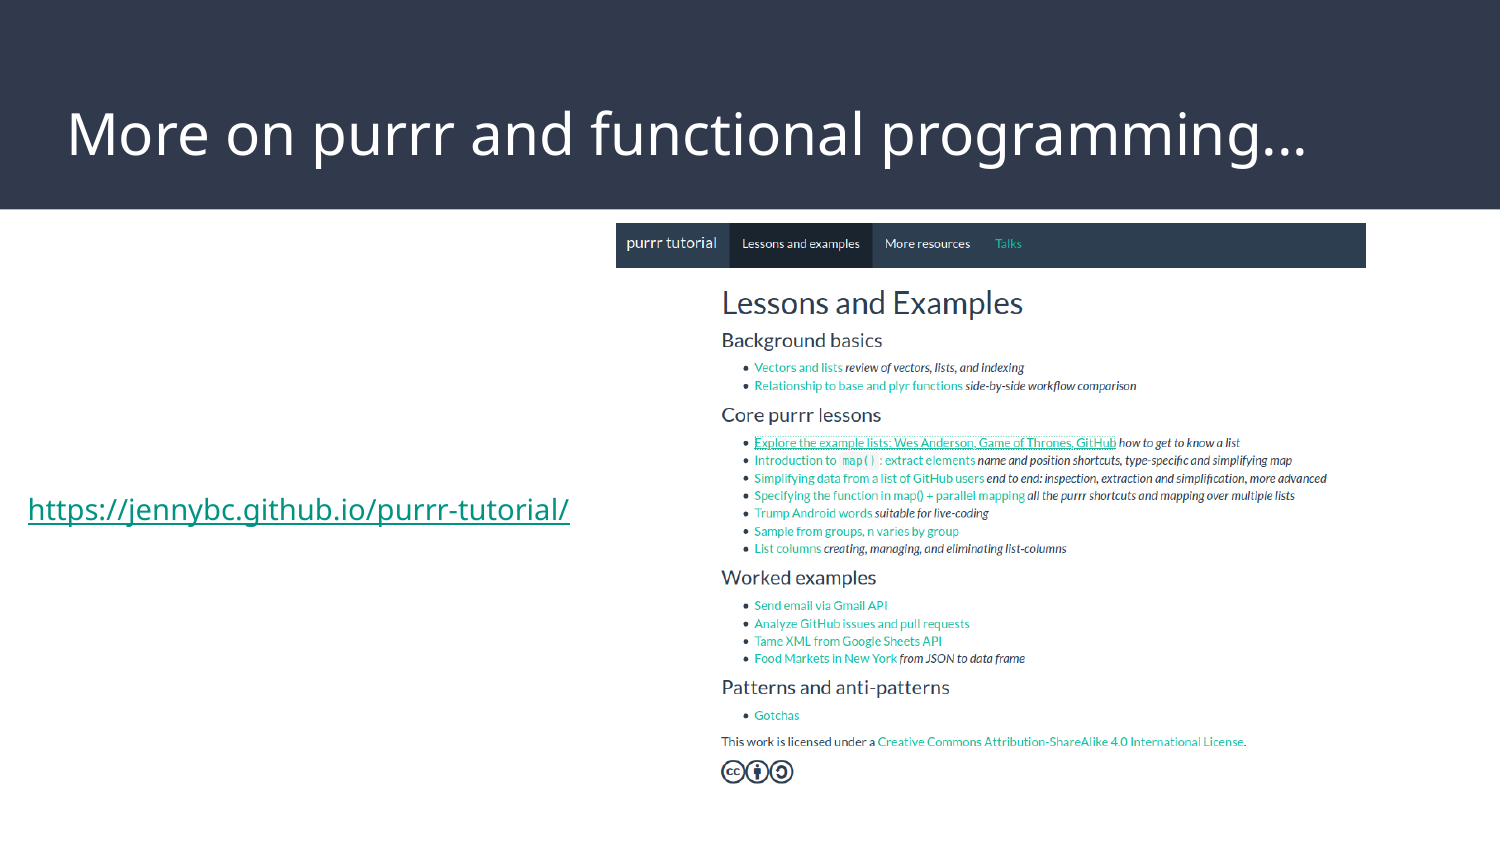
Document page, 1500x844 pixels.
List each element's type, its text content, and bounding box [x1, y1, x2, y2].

title More on purrr and functional programming... [51, 82, 1449, 185]
text_box https://jennybc.github.io/purrr-tutorial/ [12, 476, 616, 579]
picture [616, 223, 1366, 803]
